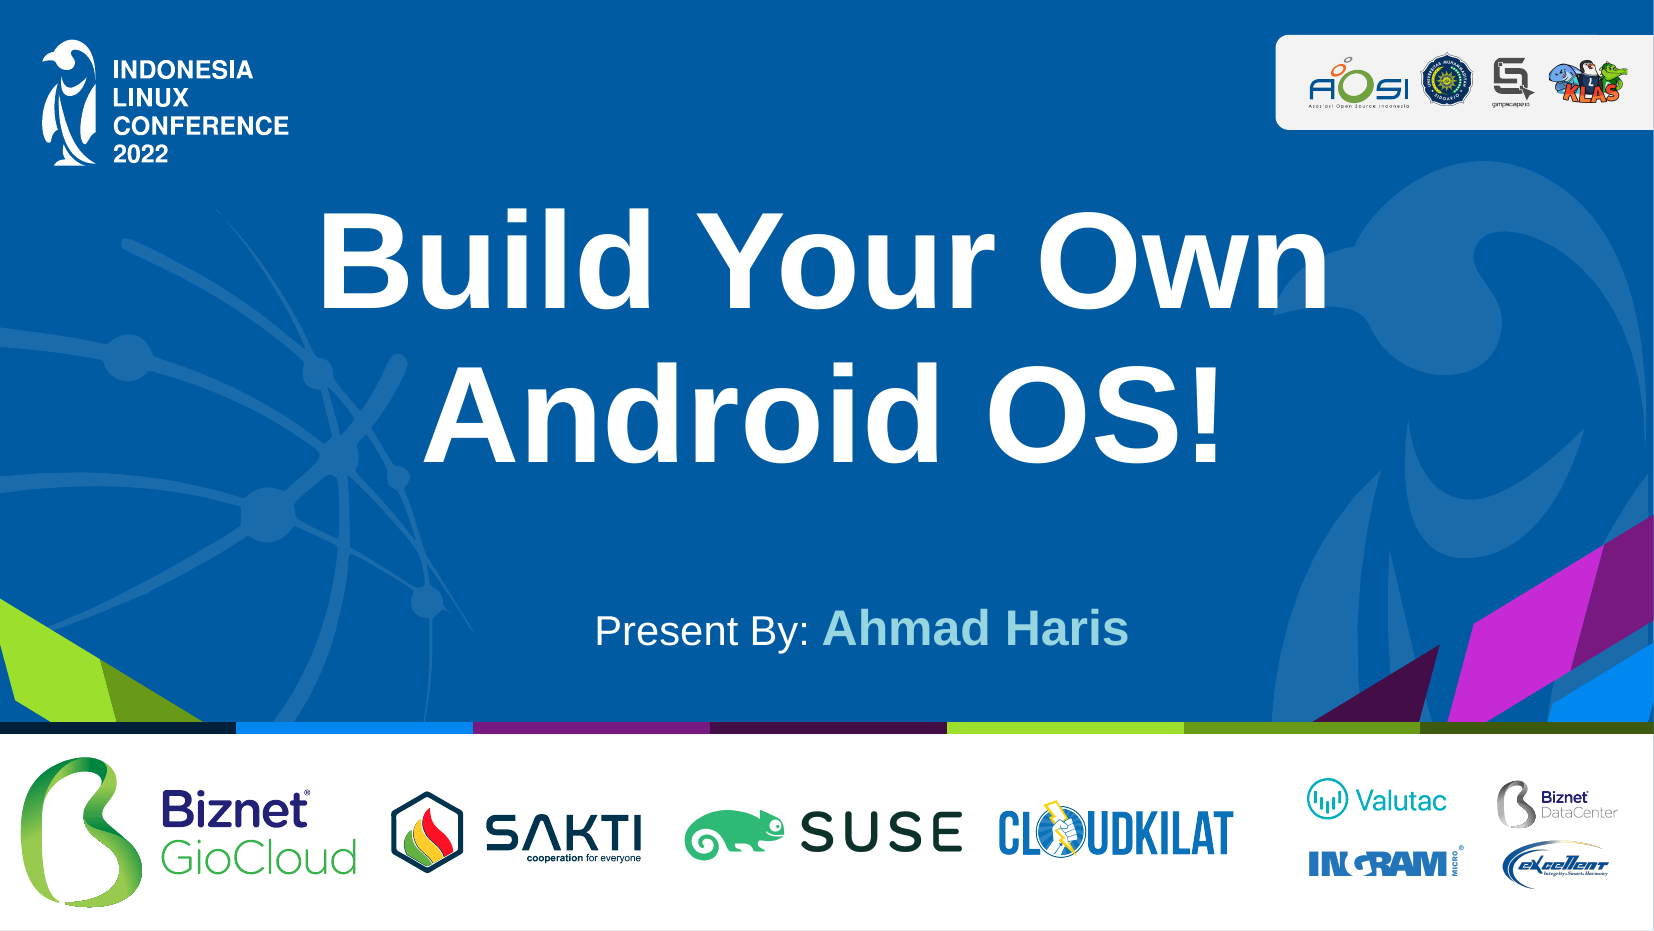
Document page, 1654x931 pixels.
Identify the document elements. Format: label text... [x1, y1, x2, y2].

picture [1420, 52, 1474, 58]
title Build Your Own Android OS! [112, 58, 1538, 617]
picture [626, 855, 634, 862]
picture [682, 799, 965, 865]
picture [1496, 840, 1620, 890]
list Present By: Ahmad Haris [376, 617, 1277, 676]
picture [999, 800, 1234, 858]
picture [601, 855, 616, 859]
picture [1309, 845, 1465, 877]
picture [1548, 60, 1628, 103]
